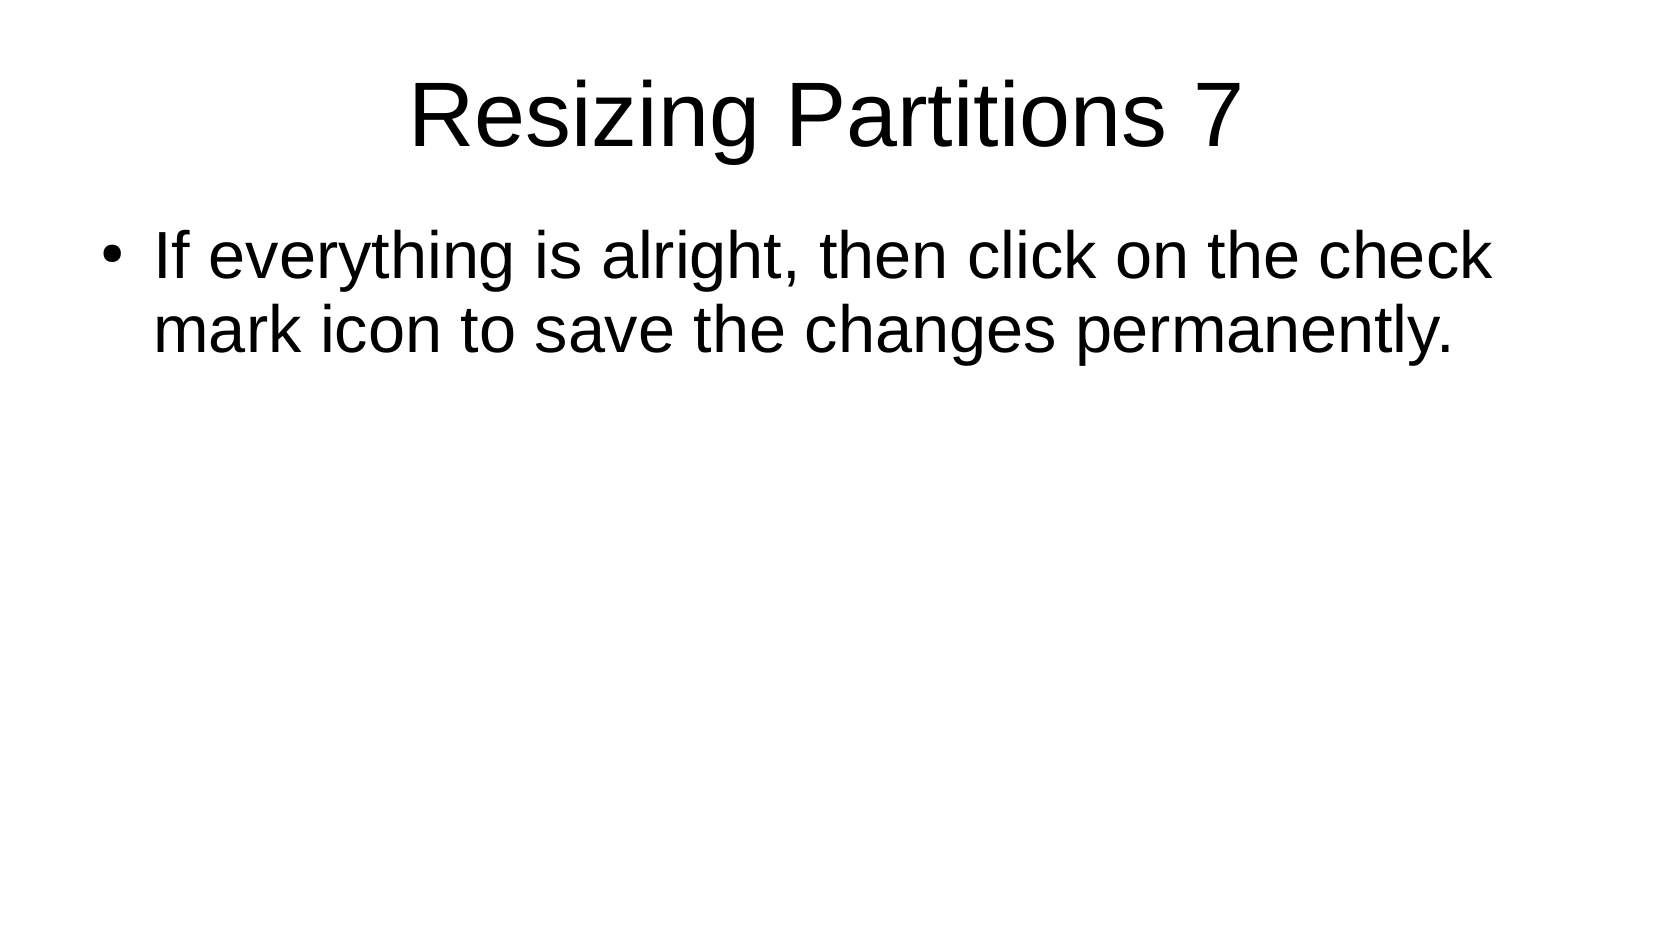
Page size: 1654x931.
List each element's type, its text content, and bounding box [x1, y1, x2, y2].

title Resizing Partitions 7 [82, 37, 1571, 193]
list If everything is alright, then click on the check mark icon to save the changes permanently. [82, 217, 1571, 758]
